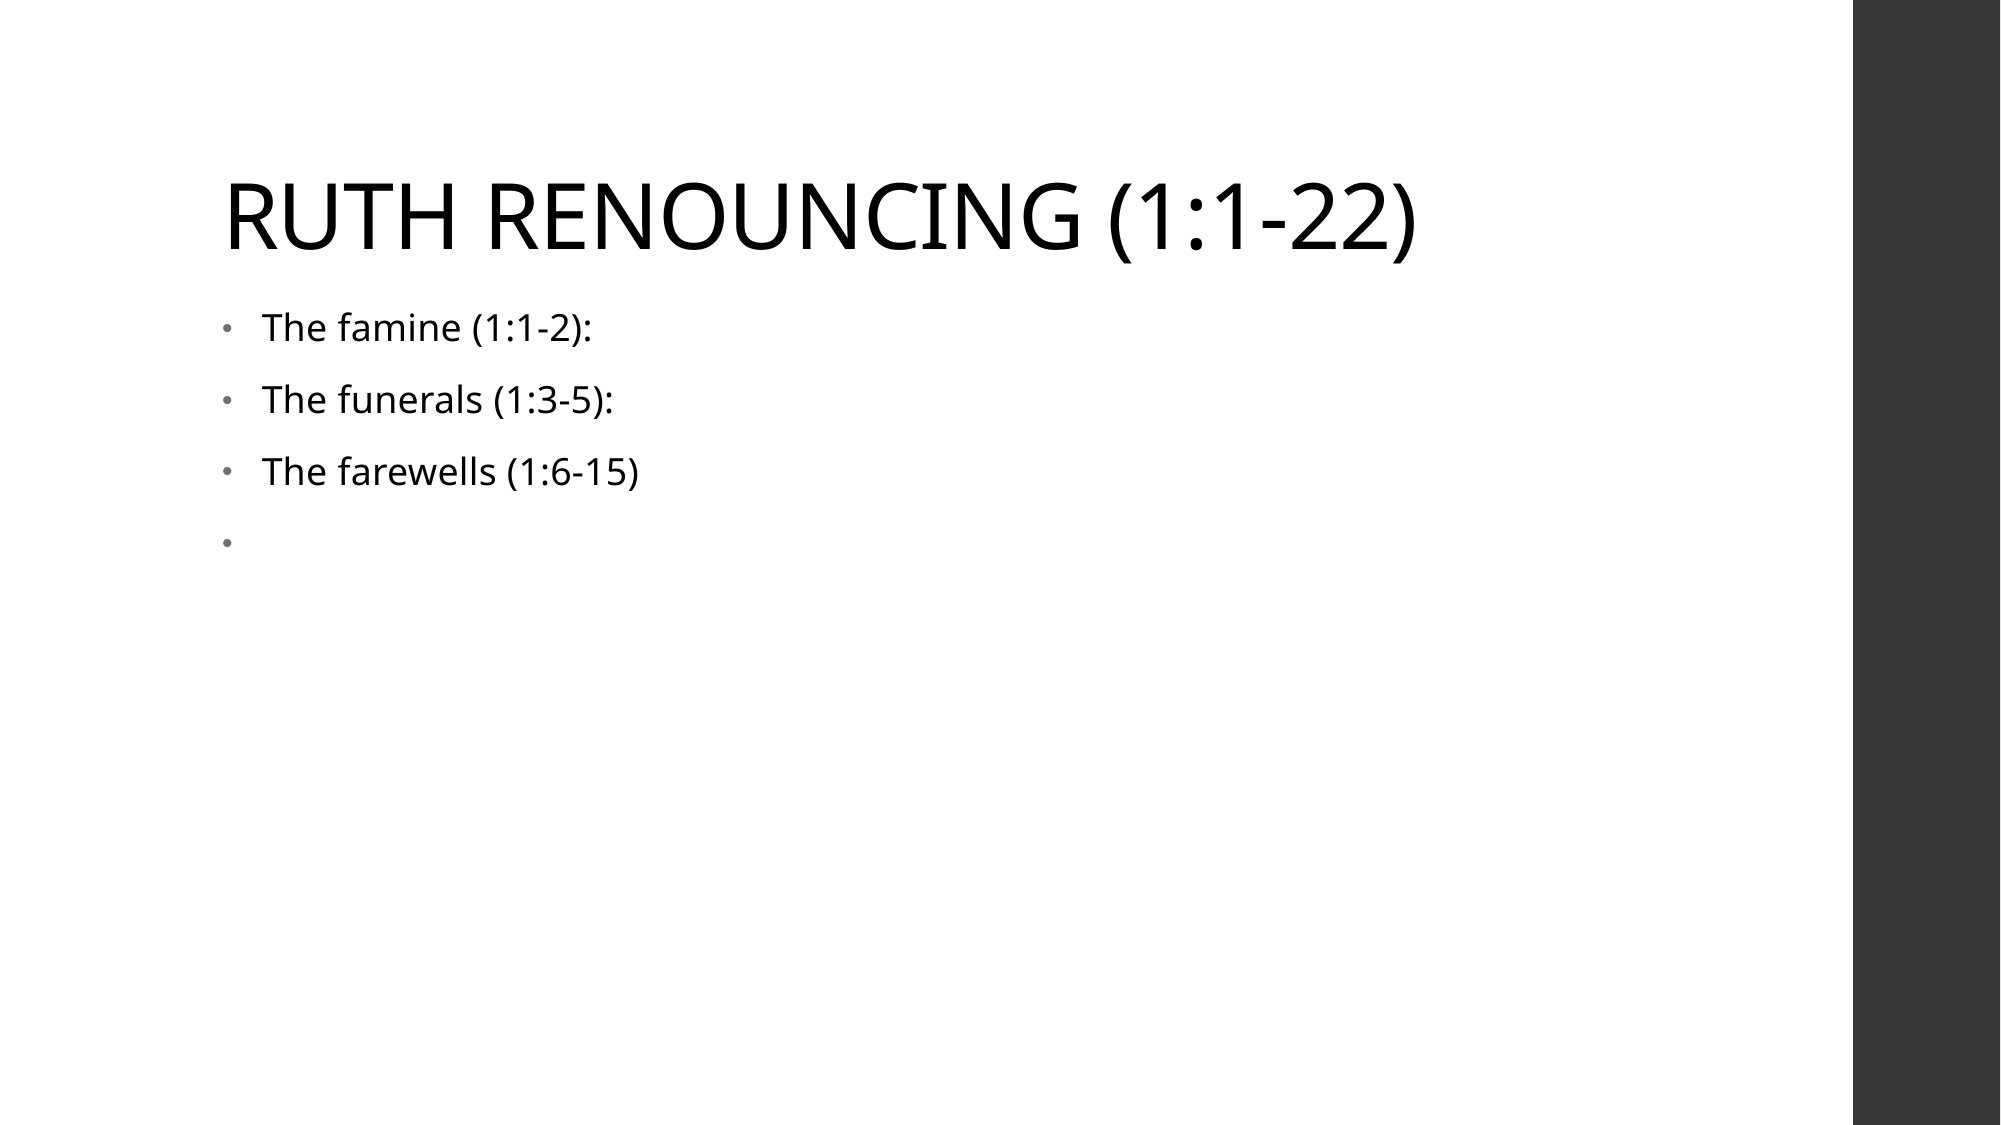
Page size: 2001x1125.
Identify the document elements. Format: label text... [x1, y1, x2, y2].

title RUTH RENOUNCING (1:1-22) [206, 60, 1797, 278]
list The famine (1:1-2): The funerals (1:3-5): The farewells (1:6-15) [206, 299, 1617, 1014]
